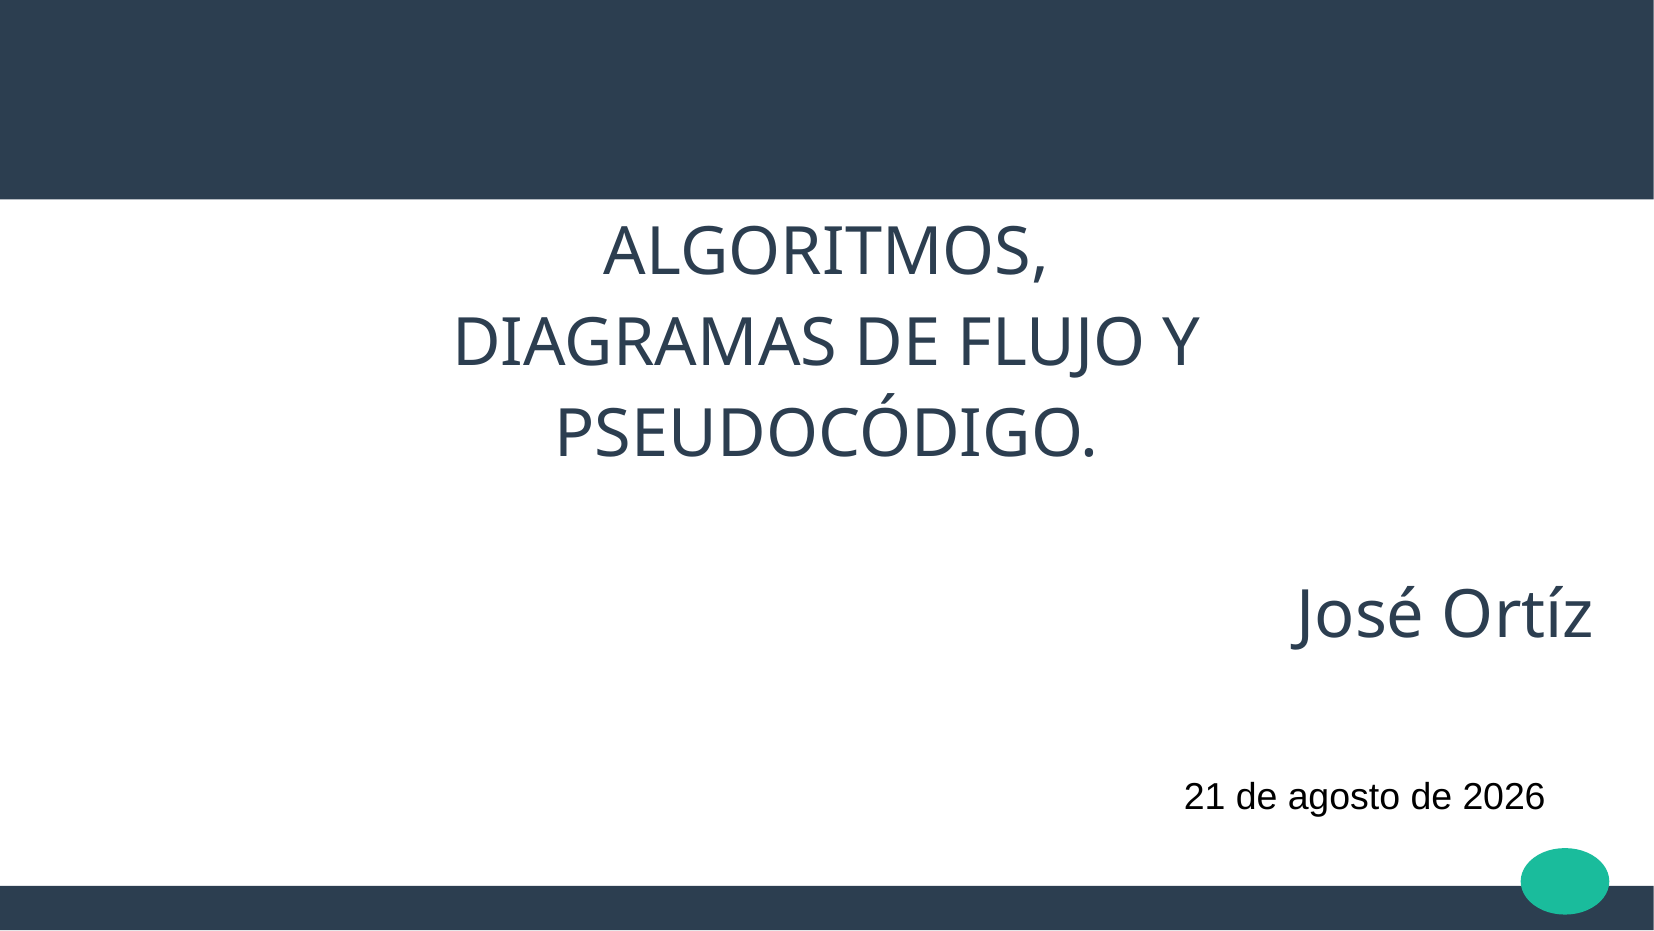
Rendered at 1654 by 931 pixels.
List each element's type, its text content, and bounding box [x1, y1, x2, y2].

text_box 17 de mayo de 2021 [1169, 767, 1605, 838]
subtitle ALGORITMOS, DIAGRAMAS DE FLUJO Y PSEUDOCÓDIGO. José Ortíz [59, 243, 1595, 839]
